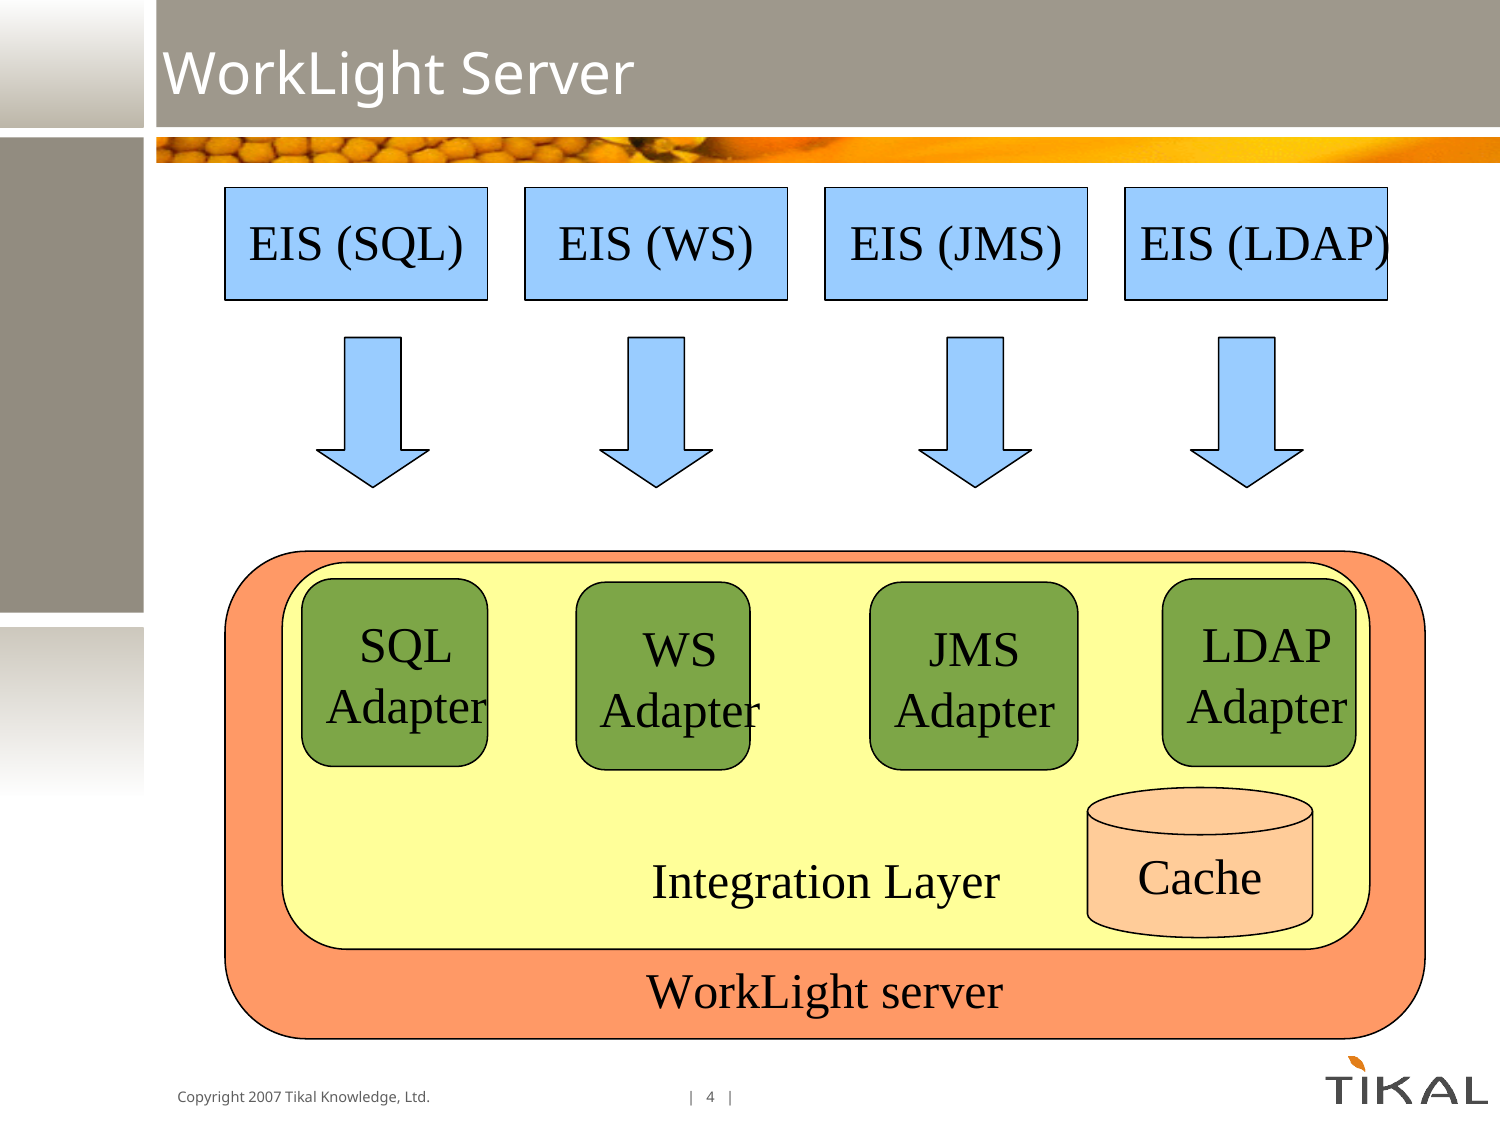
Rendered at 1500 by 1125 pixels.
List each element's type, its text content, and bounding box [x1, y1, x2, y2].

text_box EIS (LDAP)‏ [1124, 187, 1388, 300]
text_box Cache [1087, 787, 1313, 938]
picture [1312, 1034, 1500, 1125]
text_box EIS (JMS)‏ [824, 187, 1088, 300]
text_box [599, 337, 713, 488]
text_box Integration Layer [282, 562, 1370, 950]
text_box LDAP Adapter [1162, 578, 1356, 767]
text_box [316, 337, 430, 488]
text_box EIS (SQL)‏ [224, 187, 488, 300]
text_box [918, 337, 1032, 488]
text_box JMS Adapter [870, 582, 1078, 770]
text_box WorkLight server [225, 551, 1426, 1039]
text_box SQL Adapter [301, 578, 488, 767]
text_box WS Adapter [576, 582, 751, 770]
text_box EIS (WS)‏ [524, 187, 788, 300]
picture [156, 137, 1500, 163]
text_box WorkLight Server [162, 24, 1450, 125]
text_box [1190, 337, 1304, 488]
